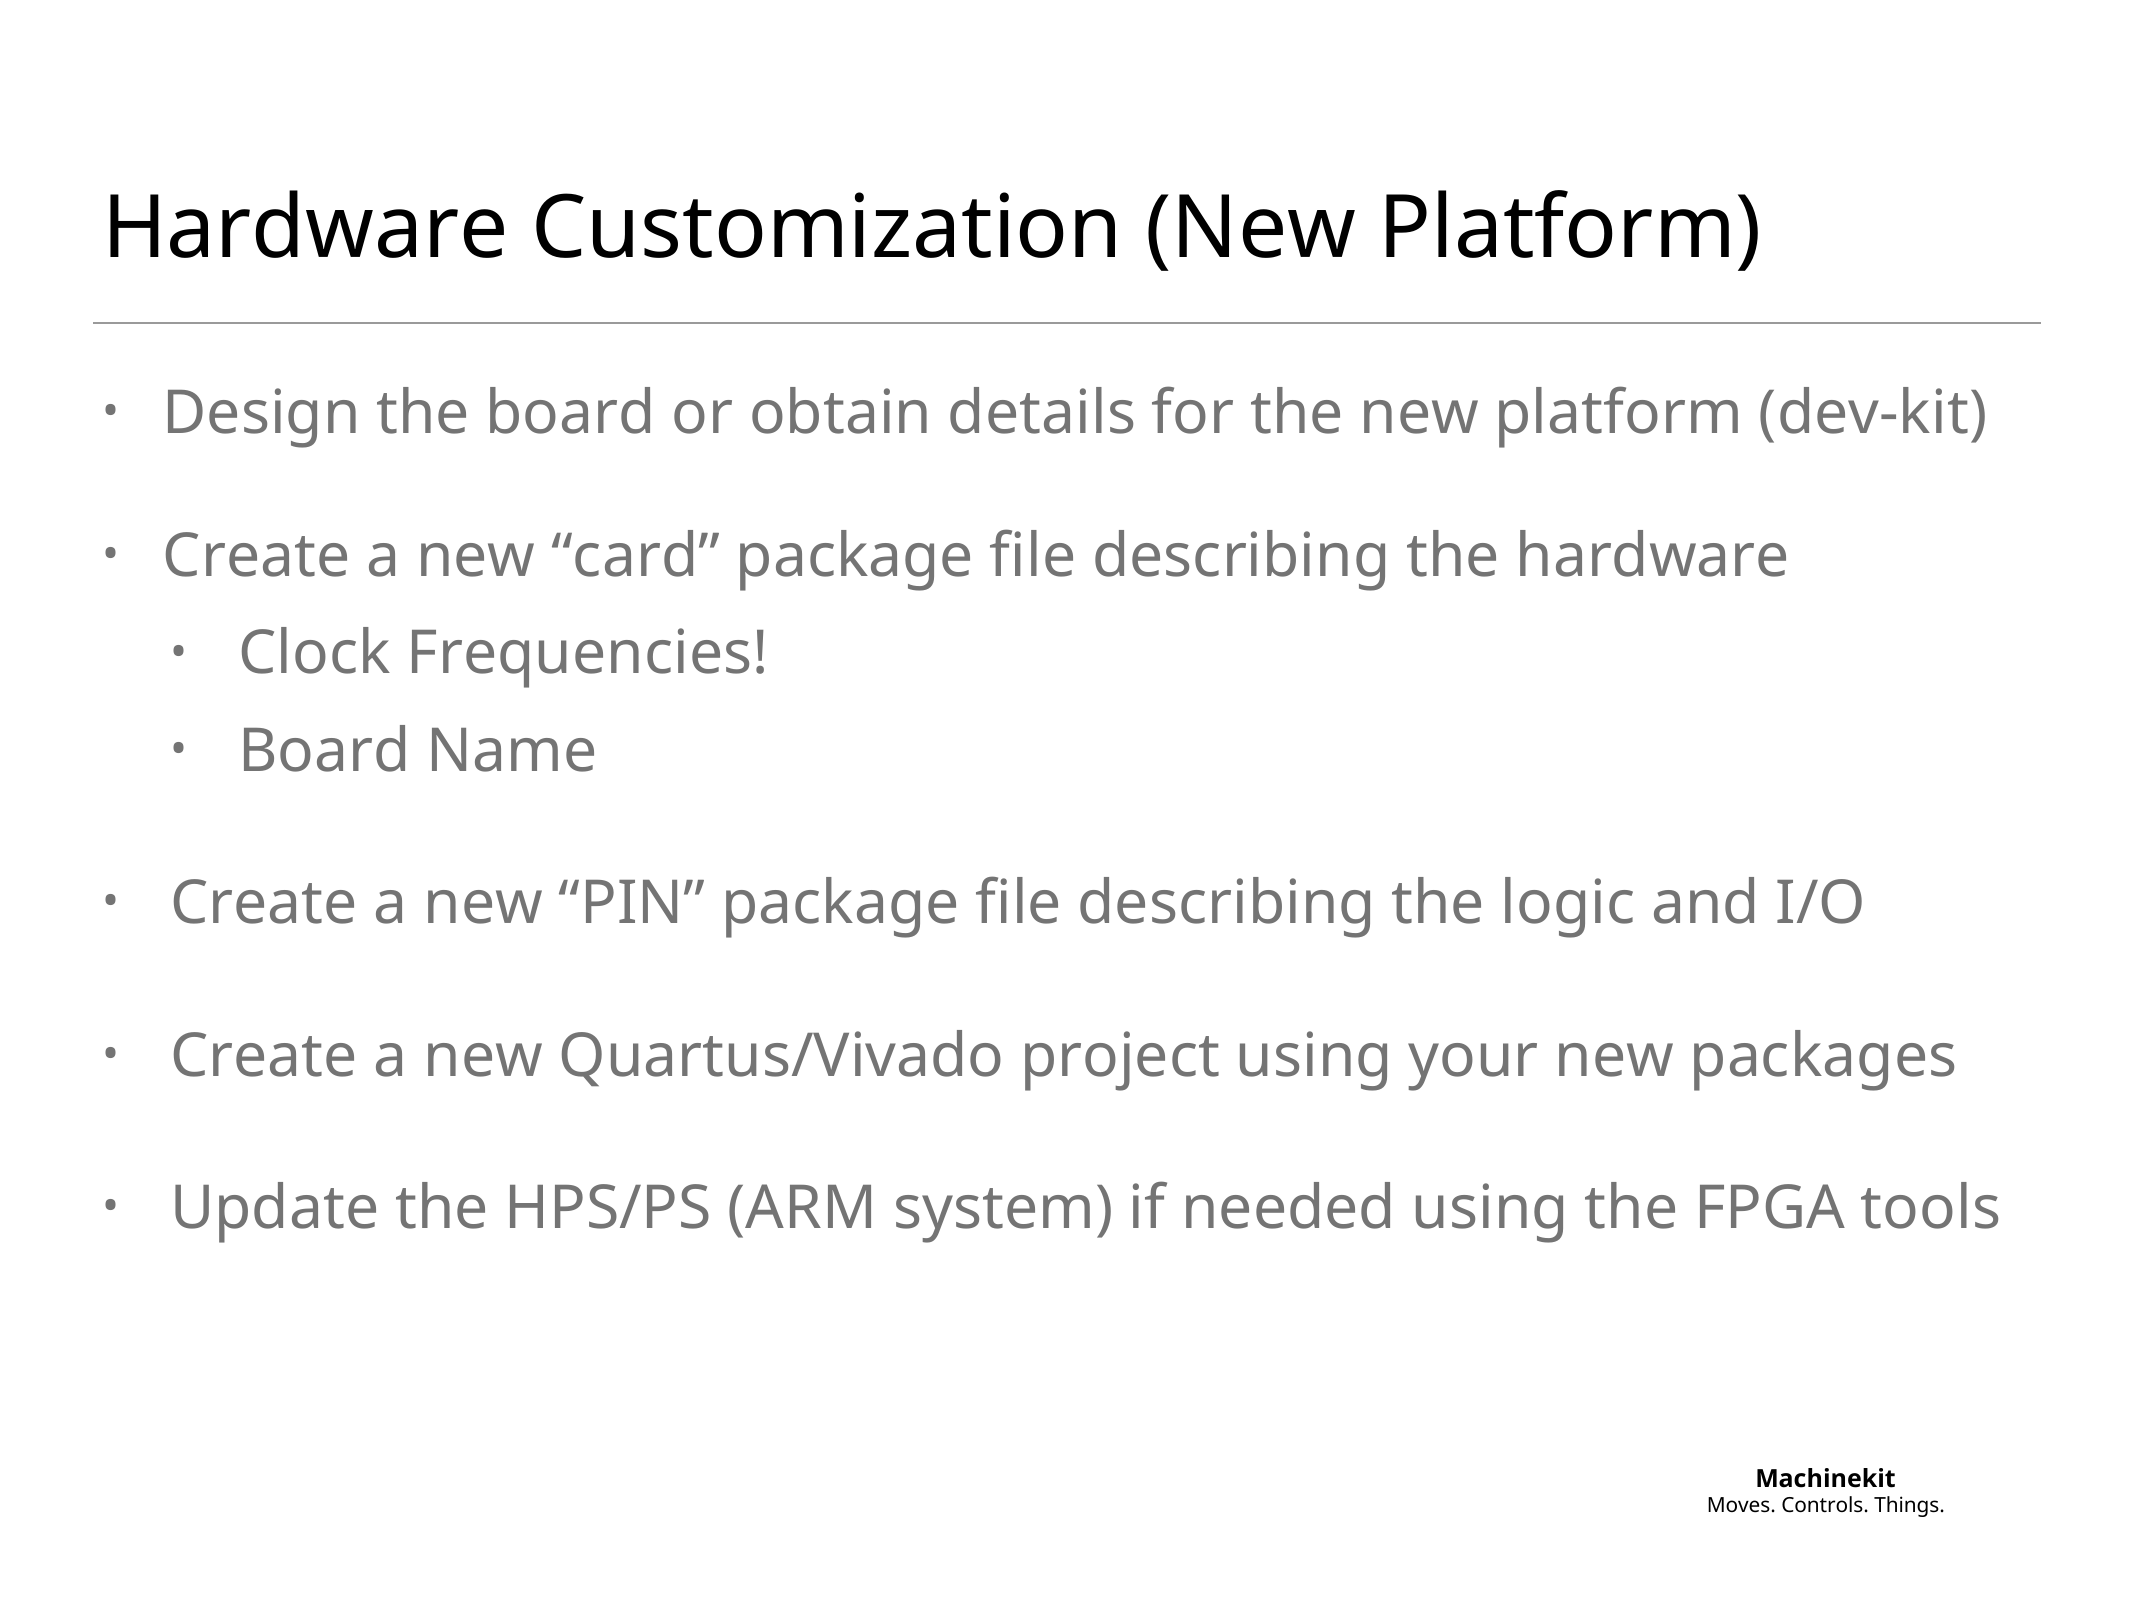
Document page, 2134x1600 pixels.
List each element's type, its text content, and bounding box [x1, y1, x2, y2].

title Hardware Customization (New Platform) [93, 54, 2040, 284]
list Design the board or obtain details for the new platform (dev-kit) Create a new “card” package file describing the hardware Clock Frequencies! Board Name Create a new “PIN” package file describing the logic and I/O Create a new Quartus/Vivado project using your new packages Update the HPS/PS (ARM system) if needed using the FPGA tools [93, 364, 2040, 1459]
